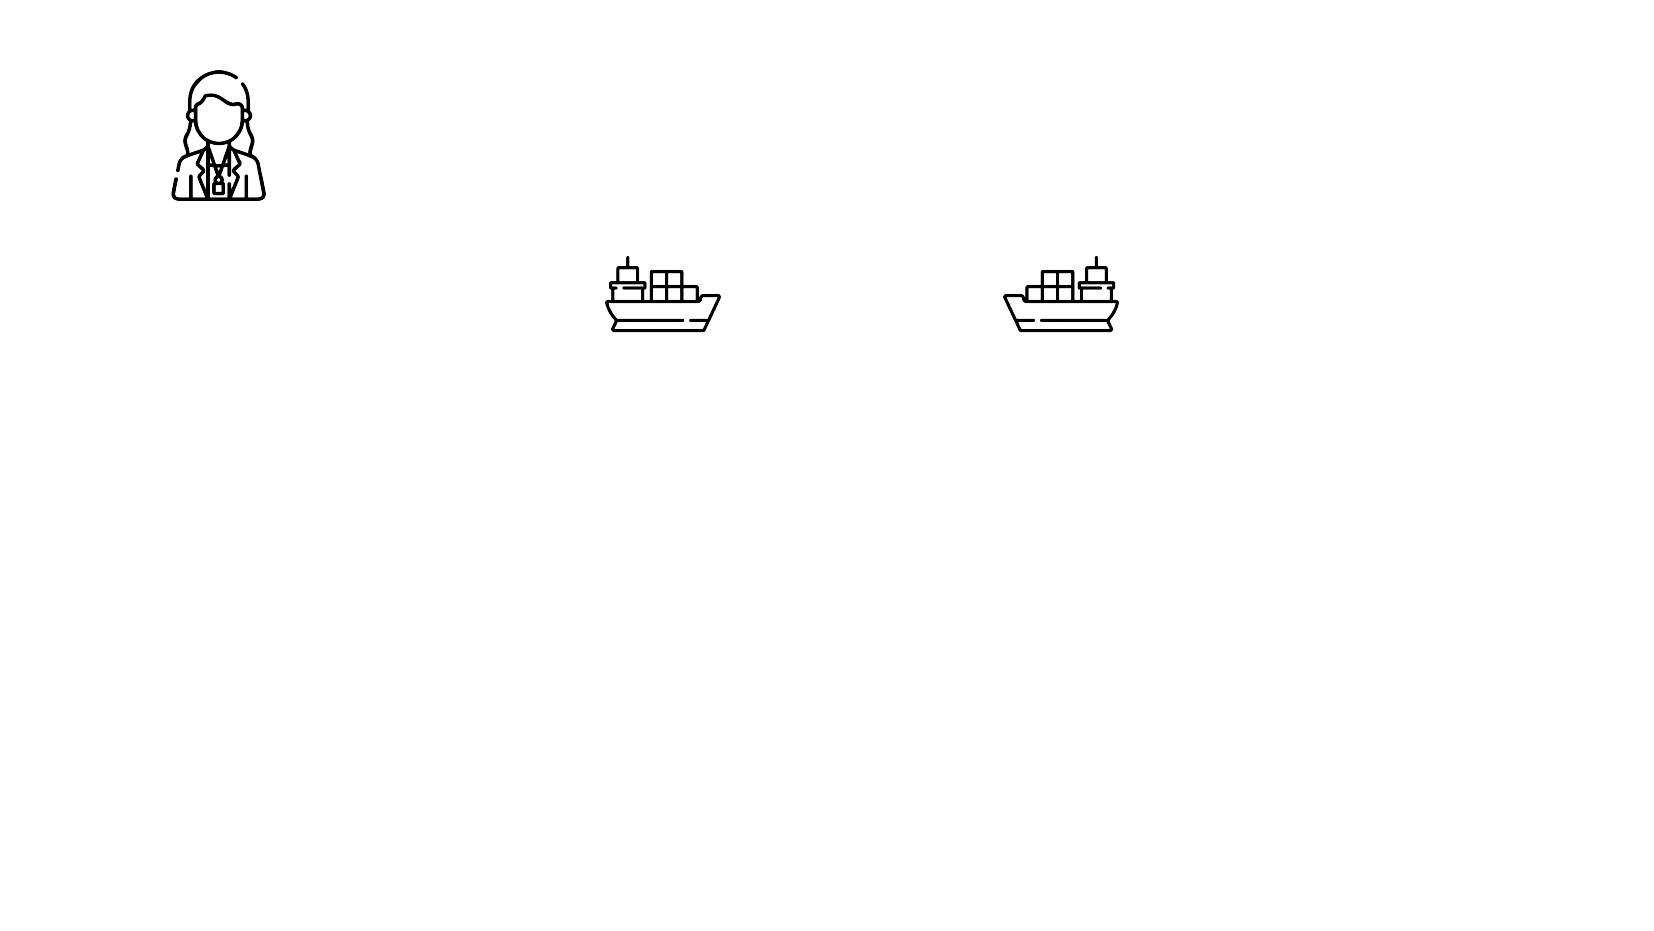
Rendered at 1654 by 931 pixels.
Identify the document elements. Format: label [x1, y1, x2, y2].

picture [153, 70, 284, 201]
picture [1003, 236, 1119, 352]
picture [605, 236, 721, 352]
